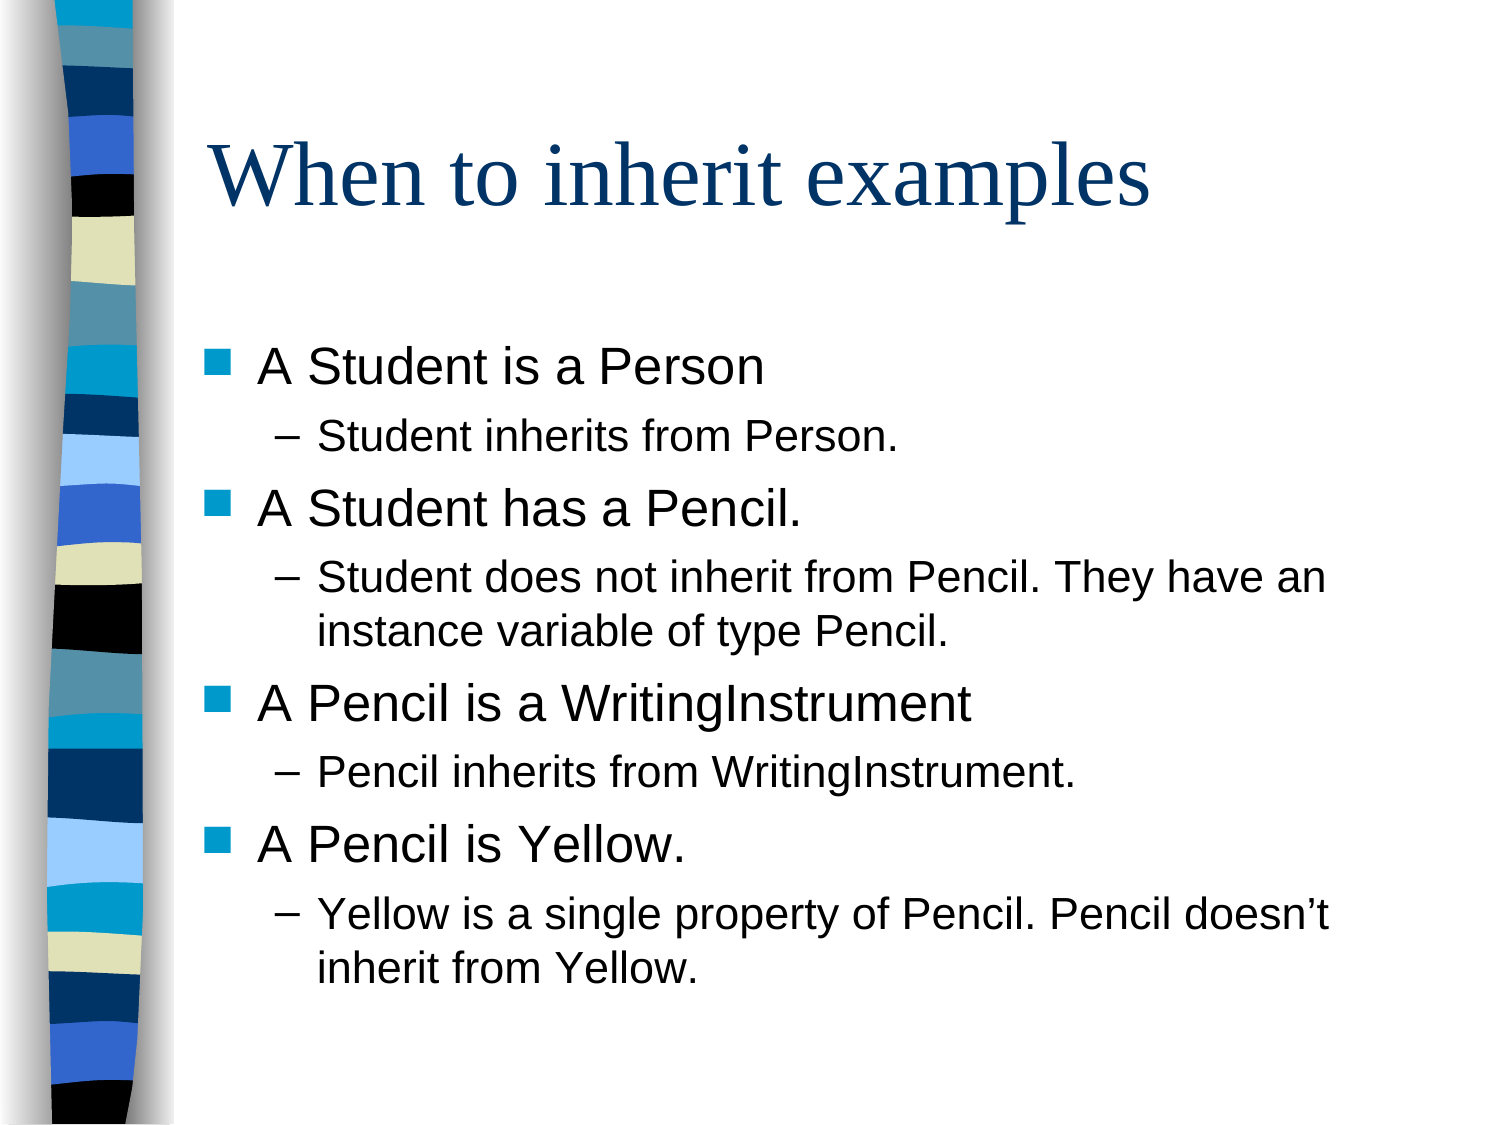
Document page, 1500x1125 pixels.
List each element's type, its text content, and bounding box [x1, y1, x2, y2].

title When to inherit examples [192, 74, 1468, 263]
list A Student is a Person Student inherits from Person. A Student has a Pencil. Student does not inherit from Pencil. They have an instance variable of type Pencil. A Pencil is a WritingInstrument Pencil inherits from WritingInstrument. A Pencil is Yellow. Yellow is a single property of Pencil. Pencil doesn’t inherit from Yellow. [192, 324, 1468, 1000]
